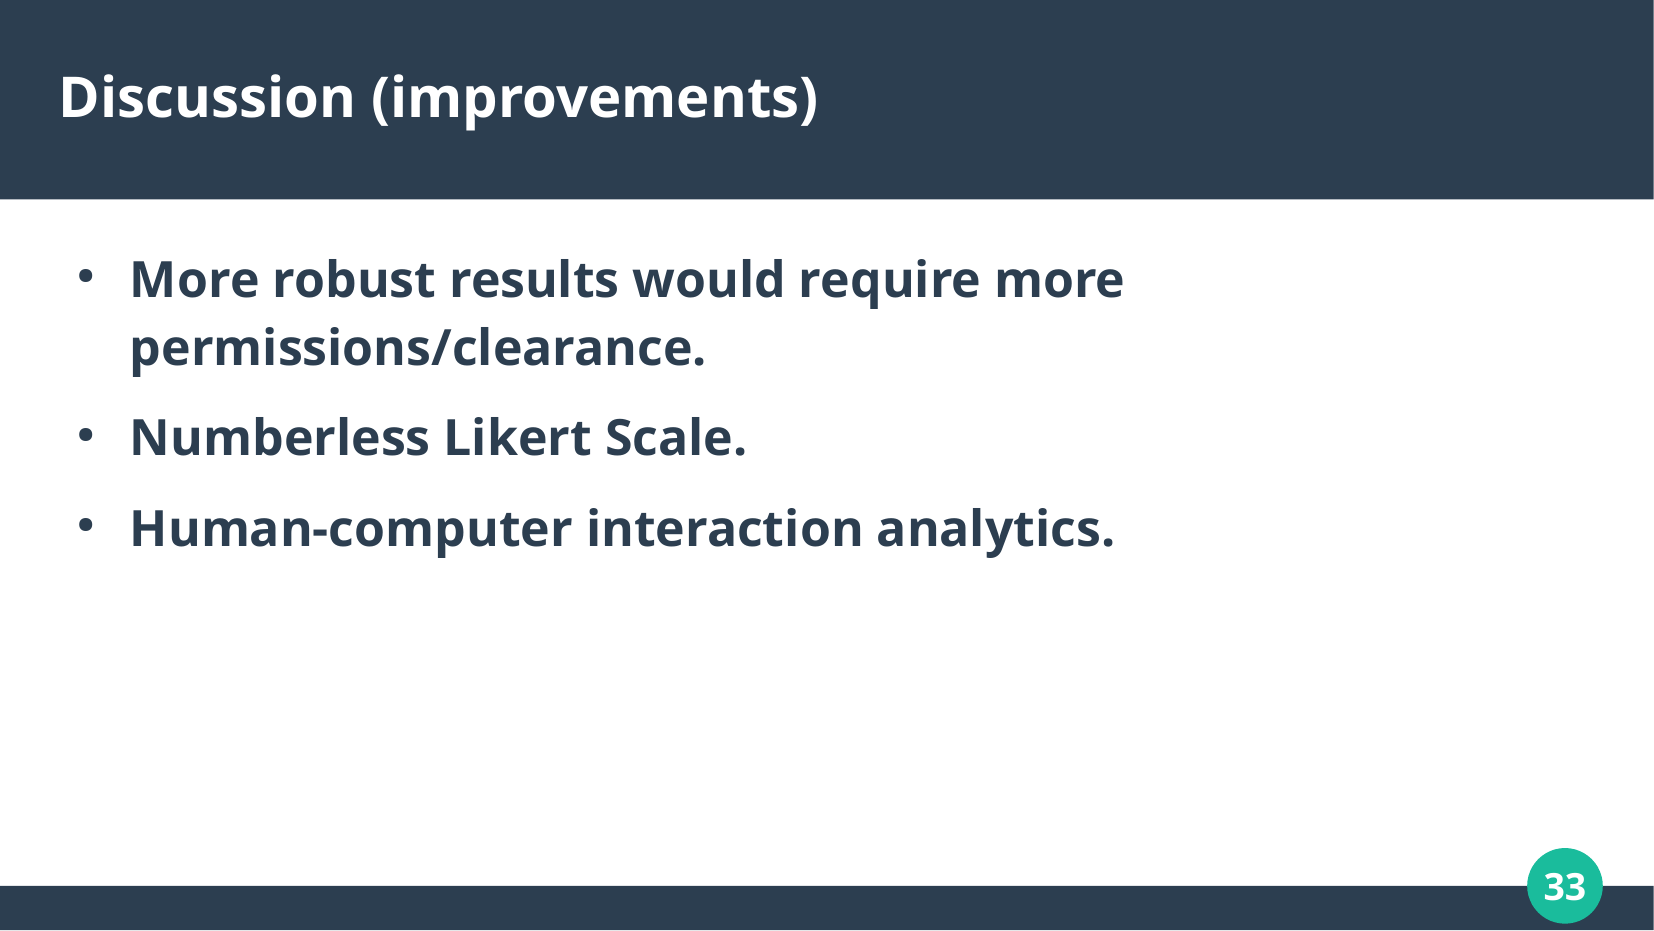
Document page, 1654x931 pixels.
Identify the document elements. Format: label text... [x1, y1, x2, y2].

title Discussion (improvements) [59, 37, 1595, 155]
list More robust results would require more permissions/clearance. Numberless Likert Scale. Human-computer interaction analytics. [59, 243, 1595, 864]
